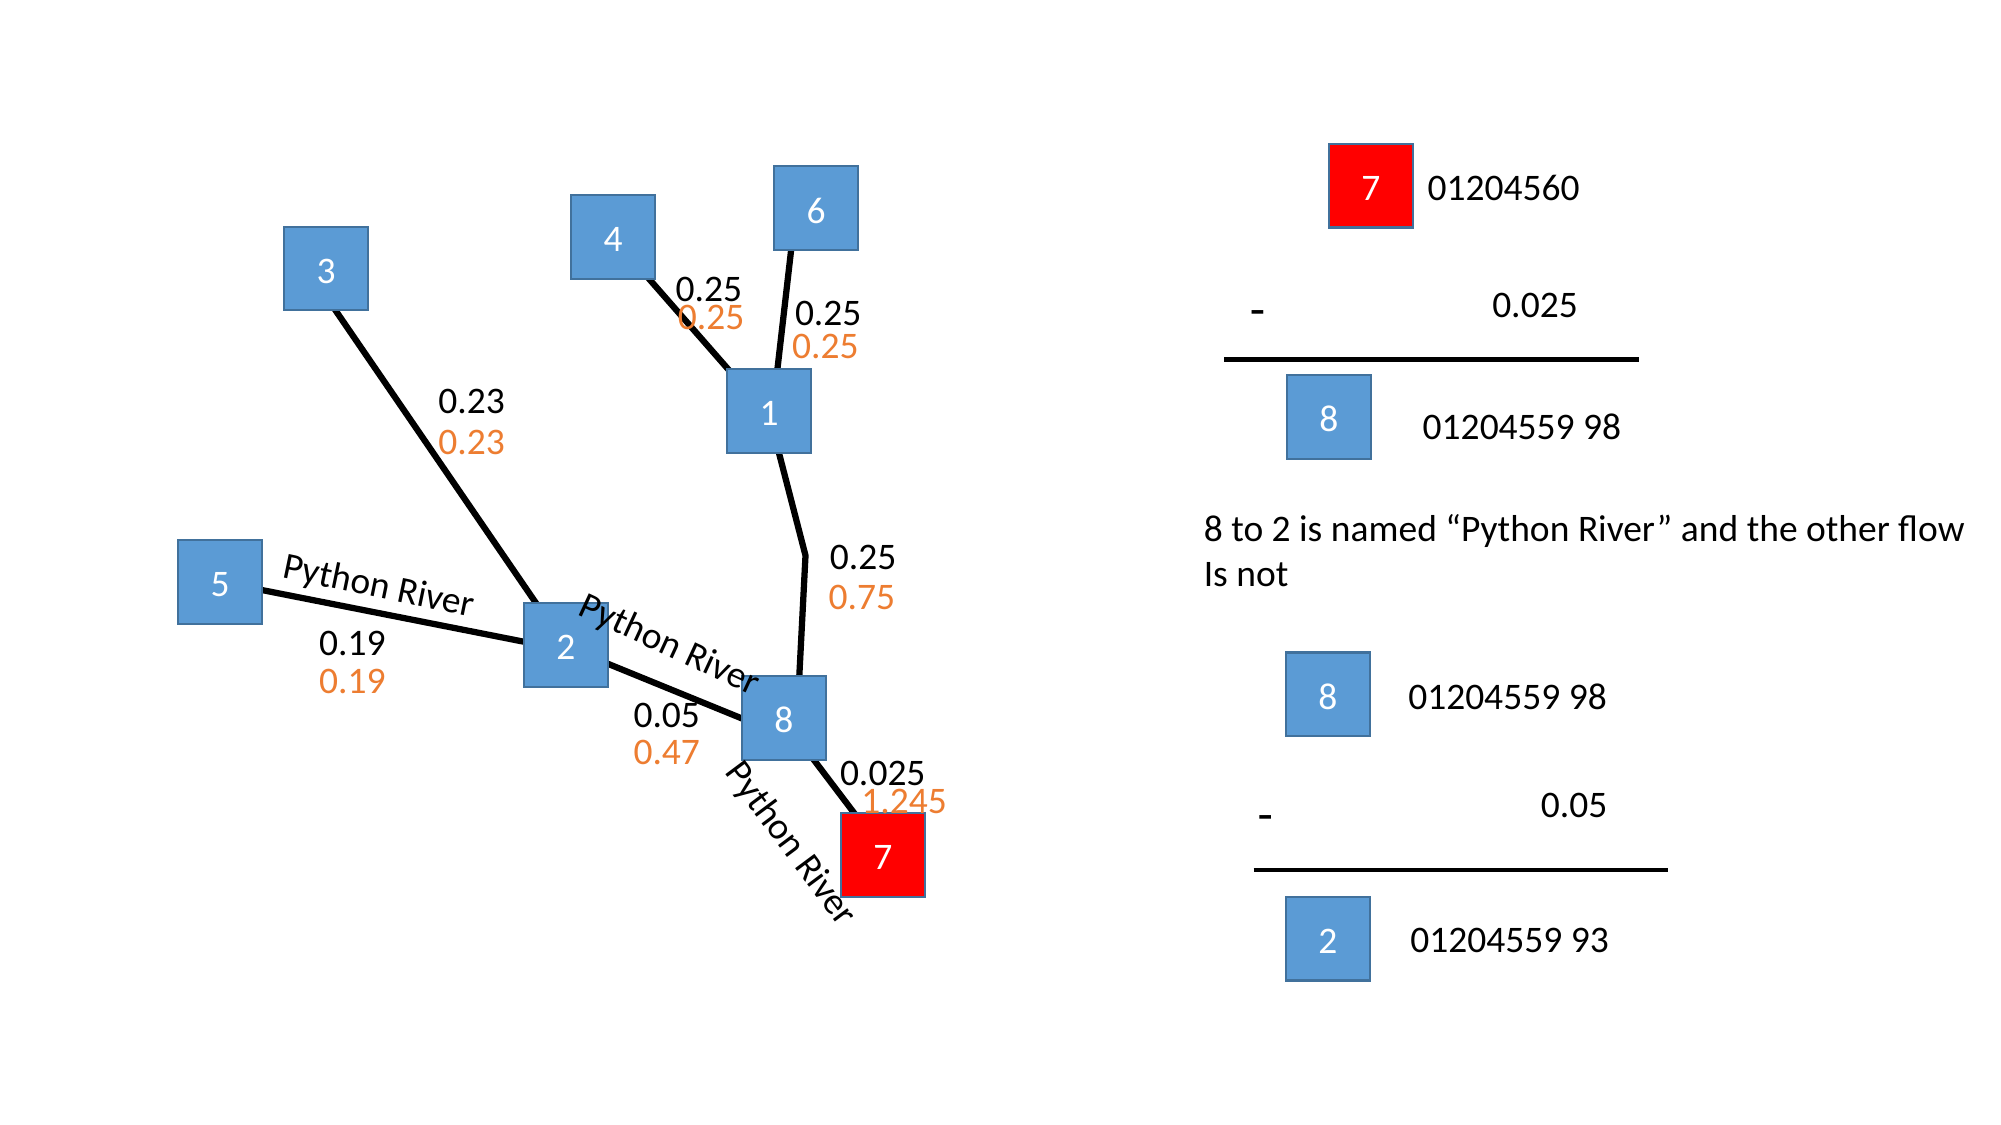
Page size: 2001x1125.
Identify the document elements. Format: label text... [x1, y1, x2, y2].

text_box 7 [841, 813, 925, 897]
text_box 2 [524, 603, 608, 687]
text_box Python River [702, 733, 887, 952]
text_box 1 [727, 369, 811, 453]
text_box 4 [571, 195, 655, 279]
text_box 0.19 [304, 610, 402, 649]
text_box 6 [774, 166, 858, 250]
text_box 3 [284, 227, 368, 310]
text_box 0.47 [618, 719, 716, 781]
text_box 0.05 [1525, 772, 1624, 833]
text_box 8 [1286, 653, 1370, 736]
text_box 0.05 [618, 682, 716, 719]
text_box 01204559 93 [1395, 907, 1676, 968]
text_box 01204559 98 [1408, 395, 1636, 455]
text_box 8 [1287, 375, 1371, 459]
text_box Python River [263, 530, 498, 637]
text_box 0.025 [1477, 272, 1594, 334]
text_box 8 to 2 is named “Python River” and the other flow Is not [1188, 496, 1990, 603]
text_box 0.23 [423, 368, 521, 409]
text_box 0.025 [825, 739, 942, 801]
text_box 0.25 [660, 256, 759, 317]
text_box 0.25 [780, 280, 878, 341]
text_box 01204560 [1412, 155, 1694, 216]
text_box 7 [1329, 144, 1413, 227]
text_box 5 [178, 540, 262, 624]
text_box 0.19 [304, 649, 402, 710]
text_box Python River [556, 567, 788, 718]
text_box 0.25 [814, 524, 913, 586]
text_box 8 [742, 676, 826, 760]
text_box 0.25 [777, 313, 875, 375]
text_box 2 [1286, 897, 1370, 980]
text_box - [1234, 269, 1281, 346]
text_box 1.245 [846, 768, 964, 830]
text_box 0.25 [662, 284, 761, 346]
text_box 0.23 [423, 409, 521, 470]
text_box - [1242, 774, 1289, 851]
text_box 0.75 [813, 564, 911, 625]
text_box 01204559 98 [1393, 665, 1622, 725]
